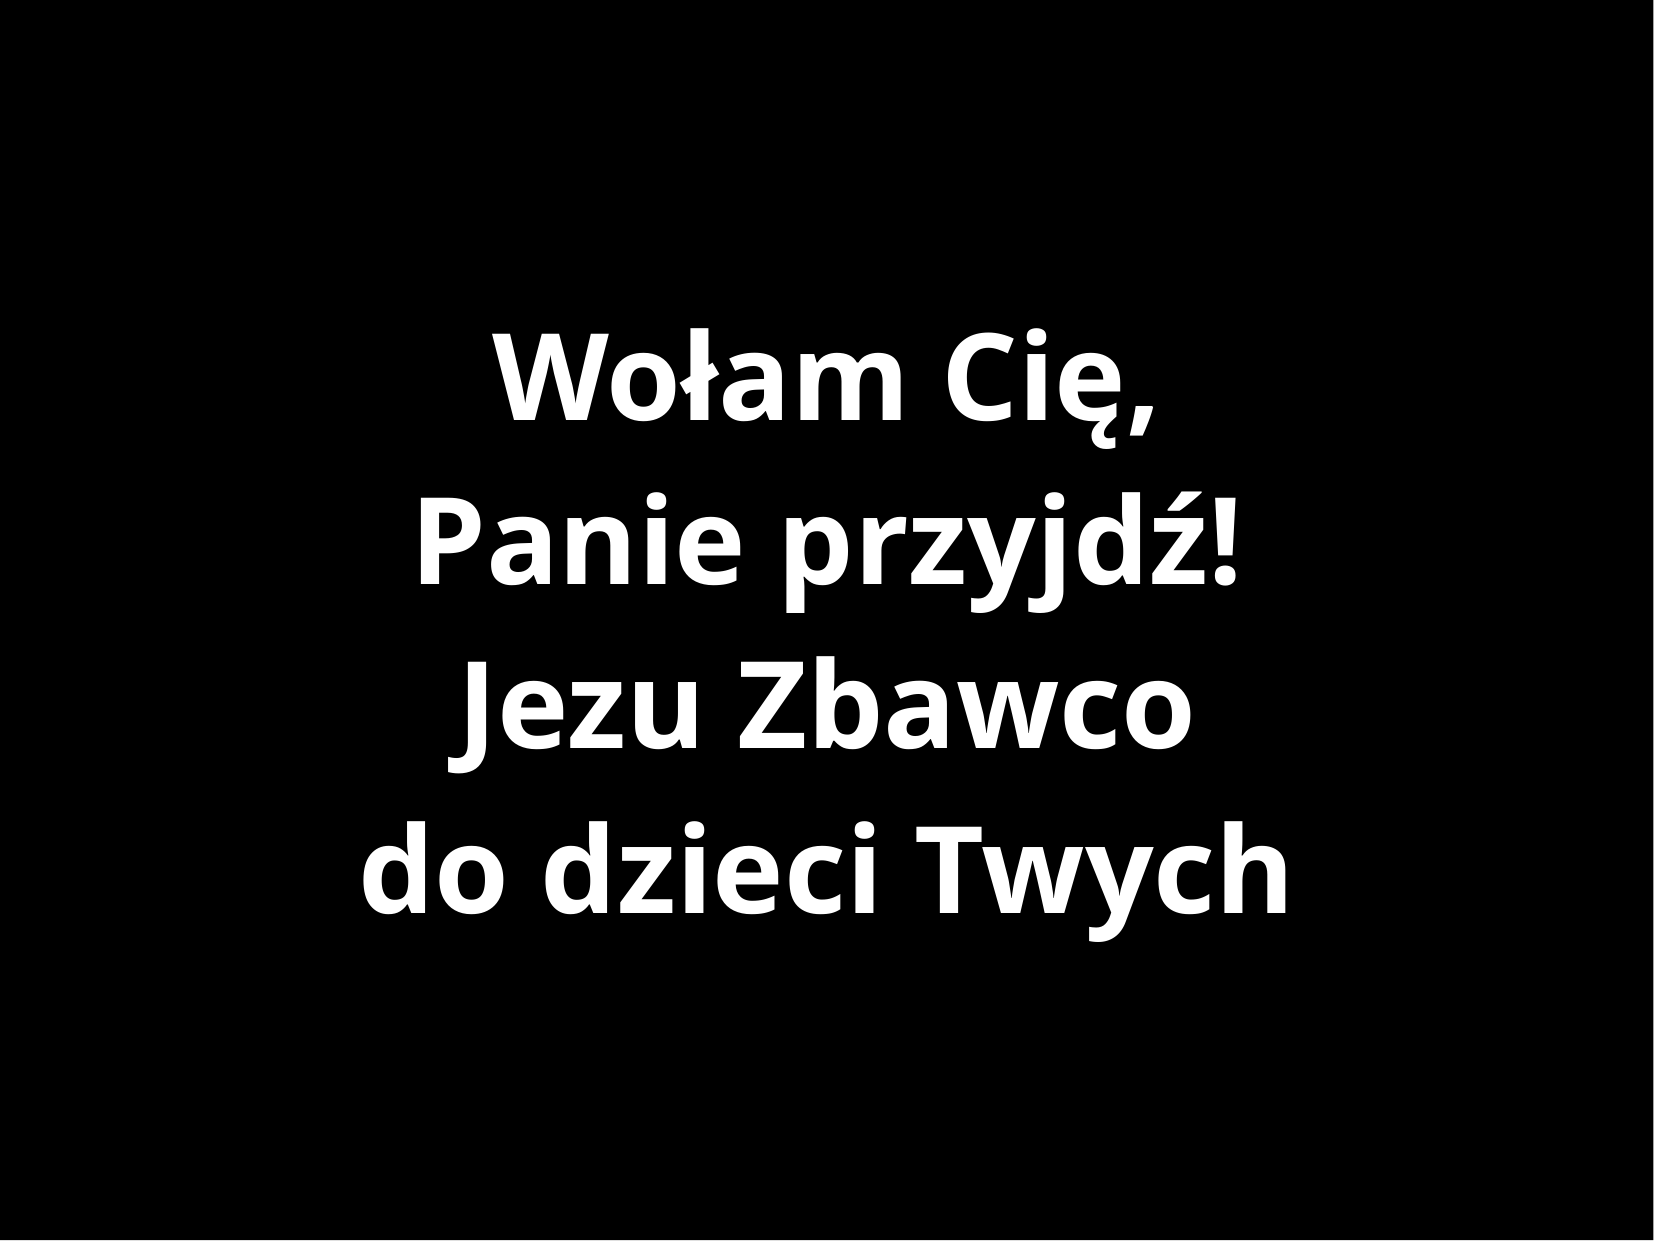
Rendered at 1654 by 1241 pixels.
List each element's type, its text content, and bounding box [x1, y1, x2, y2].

title Wołam Cię, Panie przyjdź! Jezu Zbawco do dzieci Twych [0, 0, 1654, 1241]
